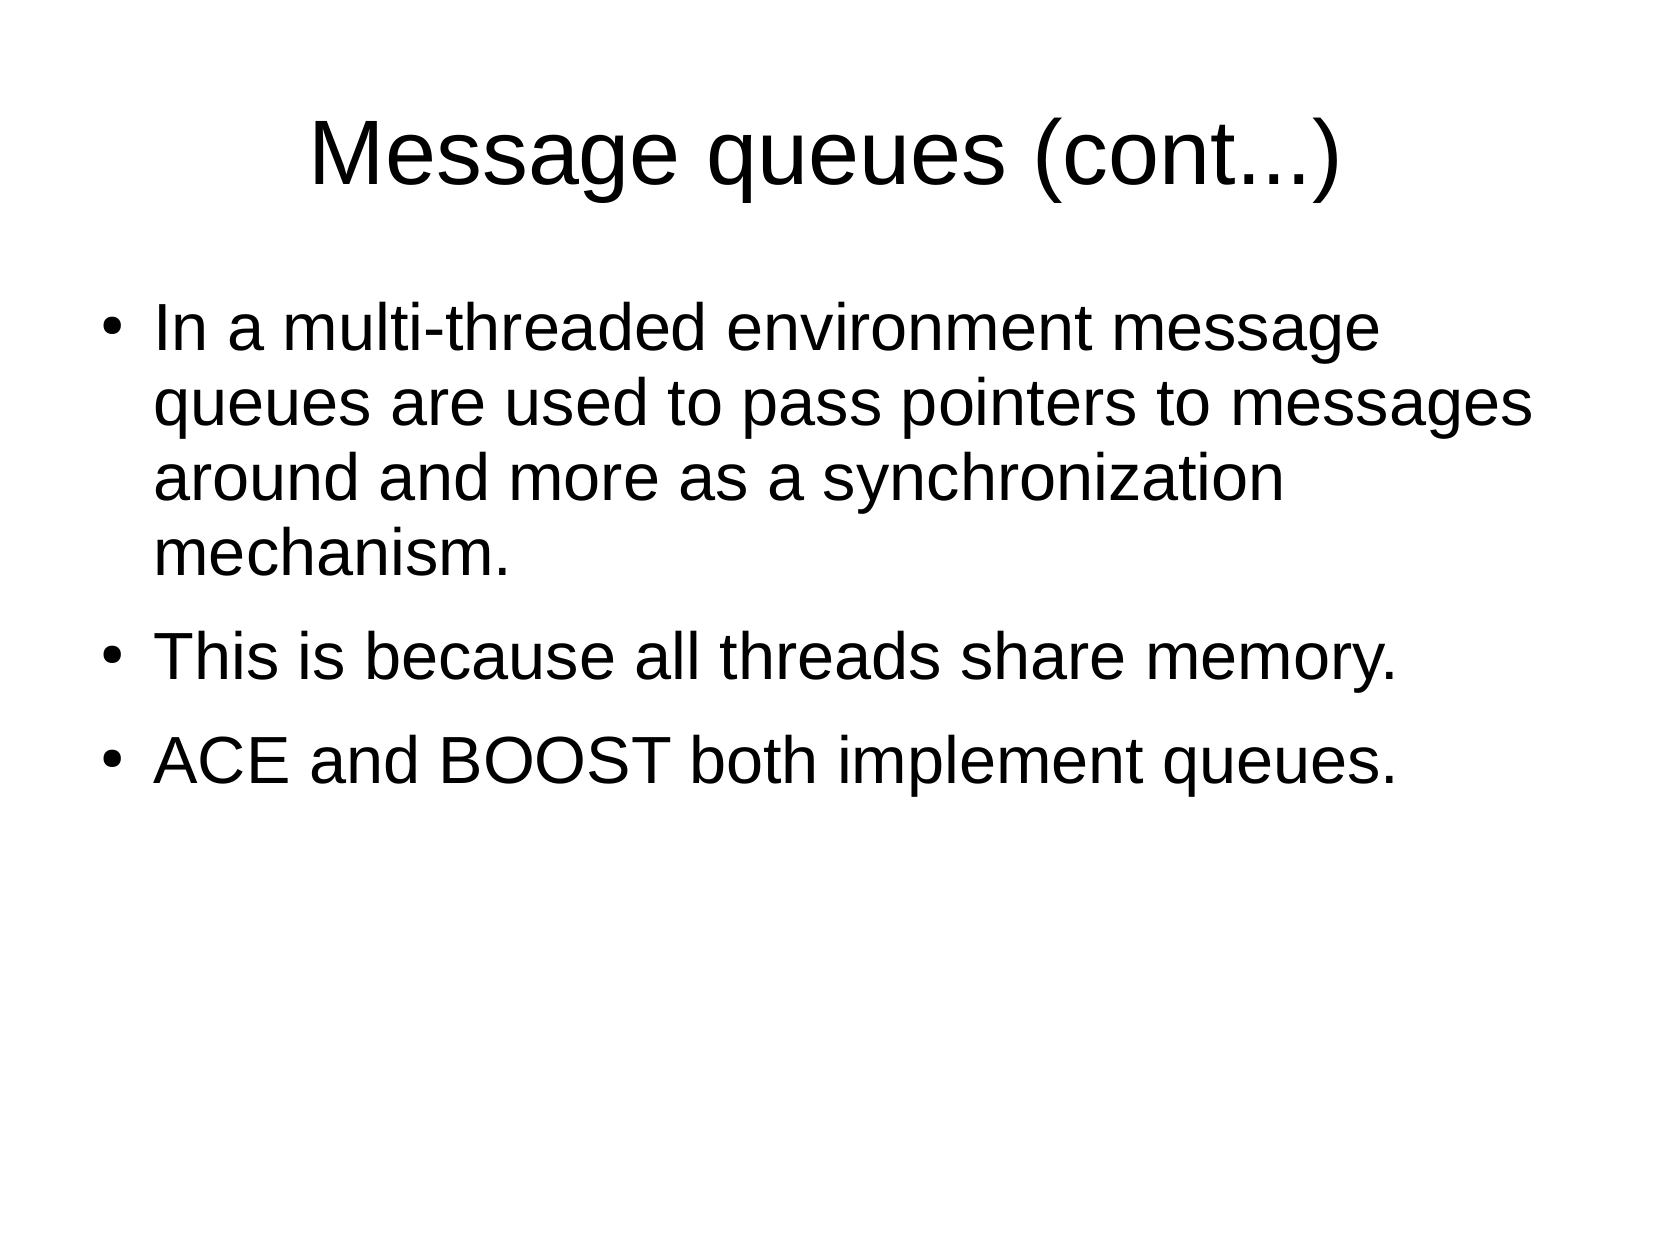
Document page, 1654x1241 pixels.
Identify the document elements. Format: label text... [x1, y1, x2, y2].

title Message queues (cont...) [82, 49, 1571, 257]
list In a multi-threaded environment message queues are used to pass pointers to messages around and more as a synchronization mechanism. This is because all threads share memory. ACE and BOOST both implement queues. [82, 290, 1571, 1109]
